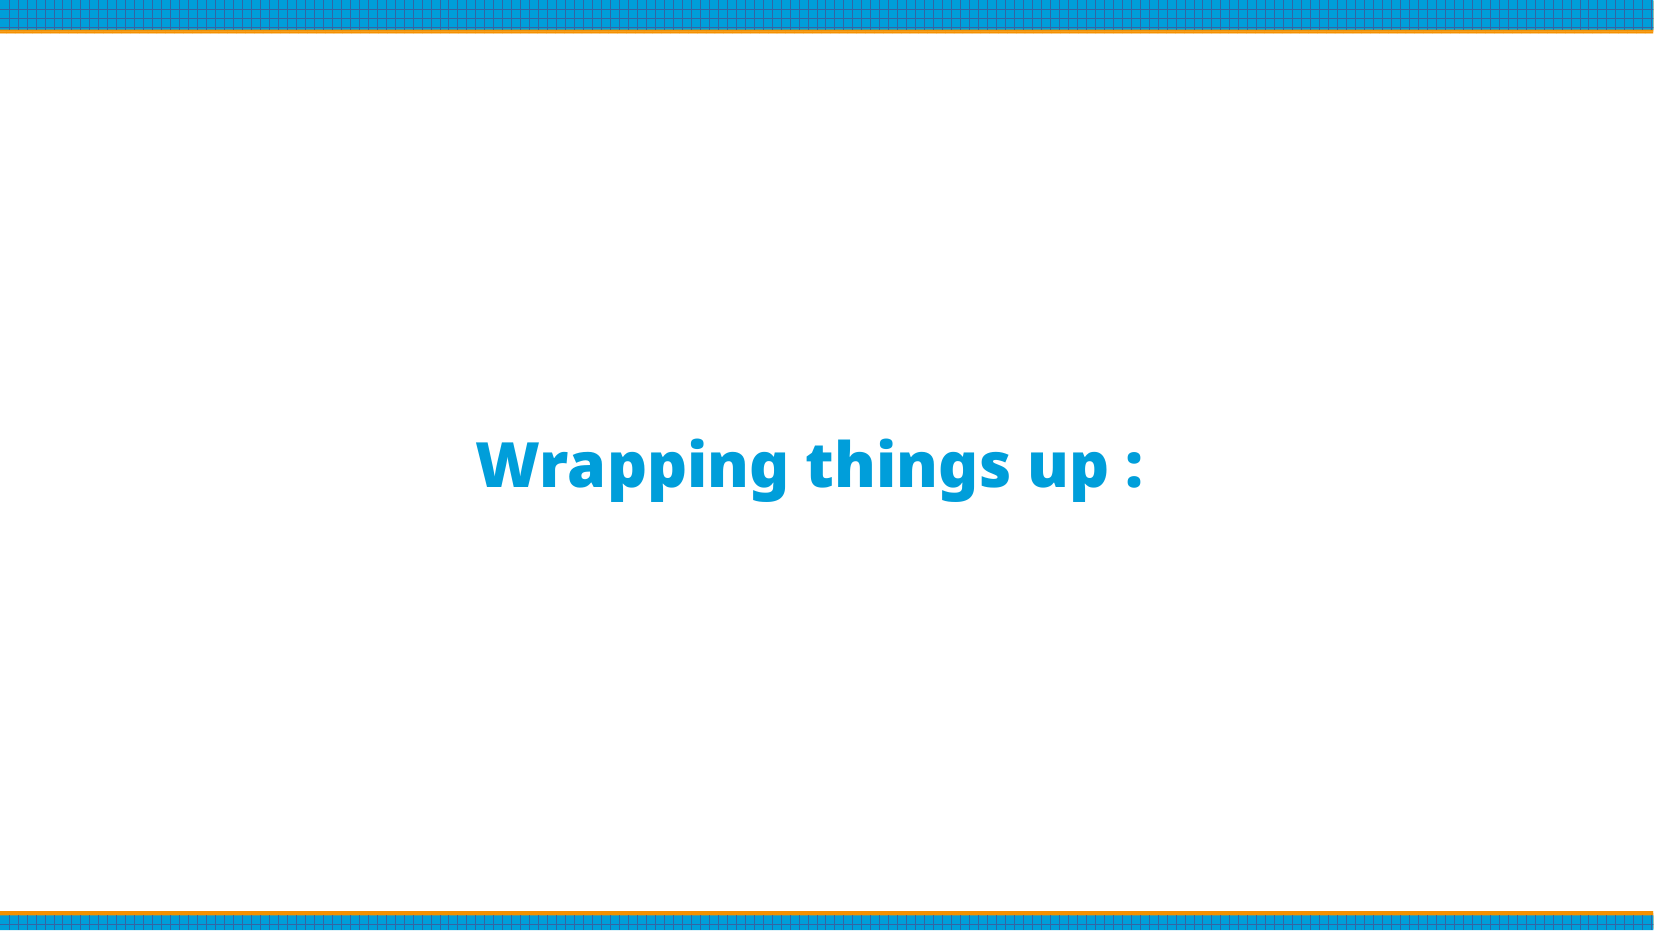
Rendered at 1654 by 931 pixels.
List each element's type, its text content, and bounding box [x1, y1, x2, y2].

subtitle Wrapping things up : [82, 103, 1571, 824]
